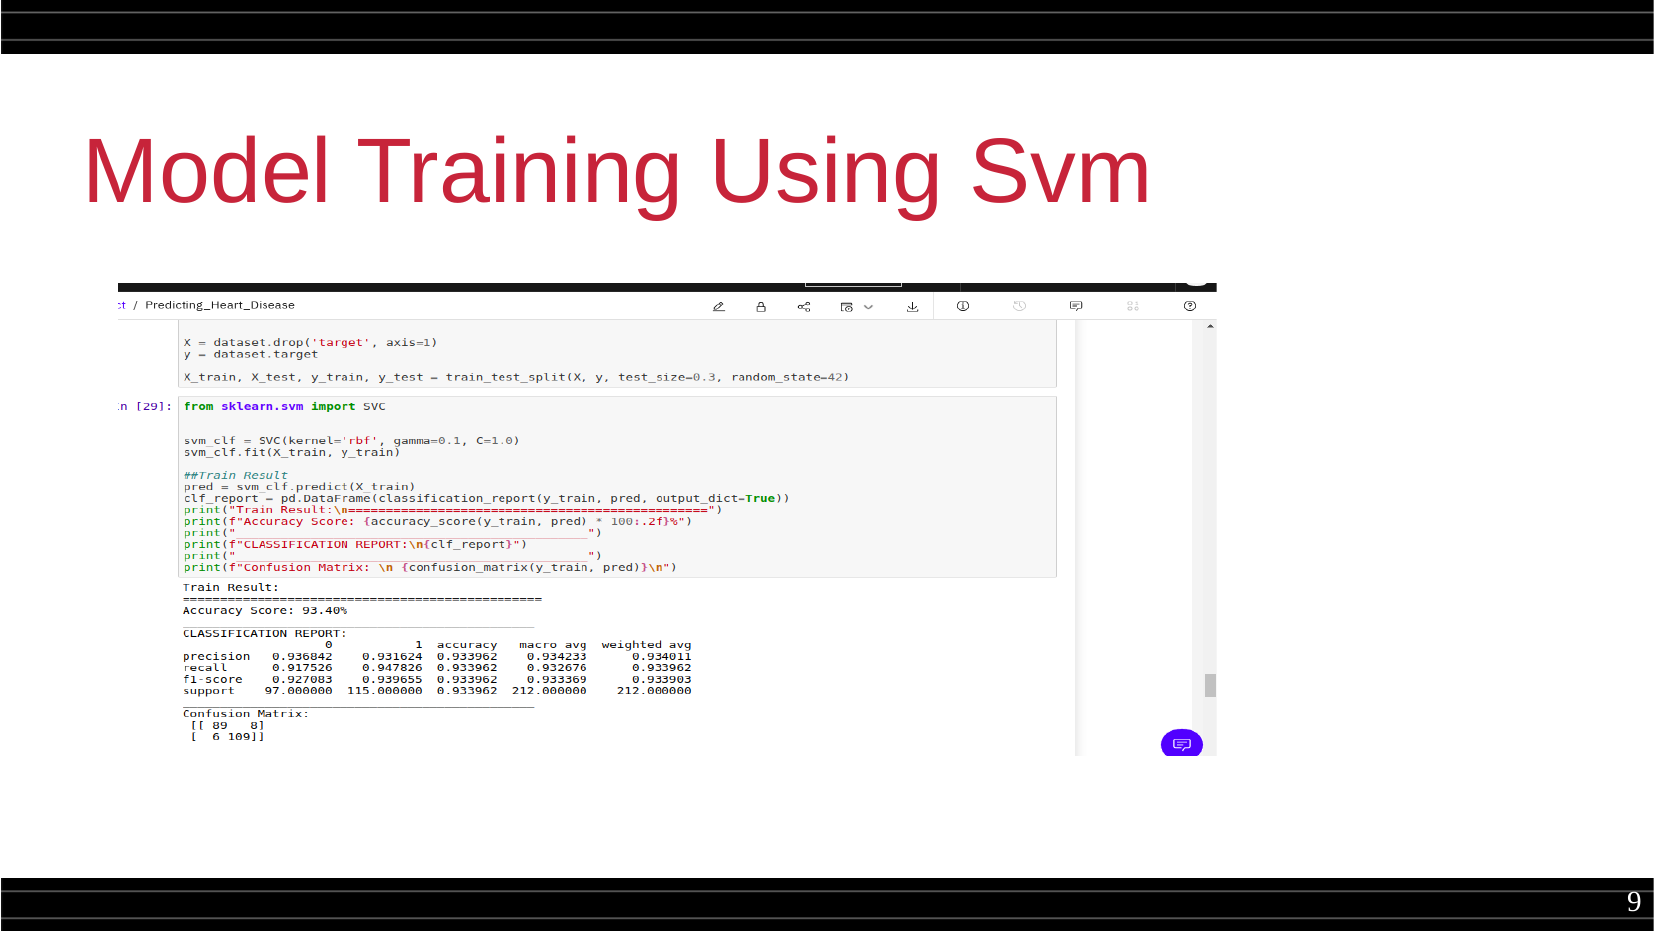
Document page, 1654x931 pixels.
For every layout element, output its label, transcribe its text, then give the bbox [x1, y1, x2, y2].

picture [118, 283, 1217, 756]
picture [1, 0, 1654, 54]
title Model Training Using Svm [82, 92, 1571, 249]
picture [1, 878, 1654, 931]
